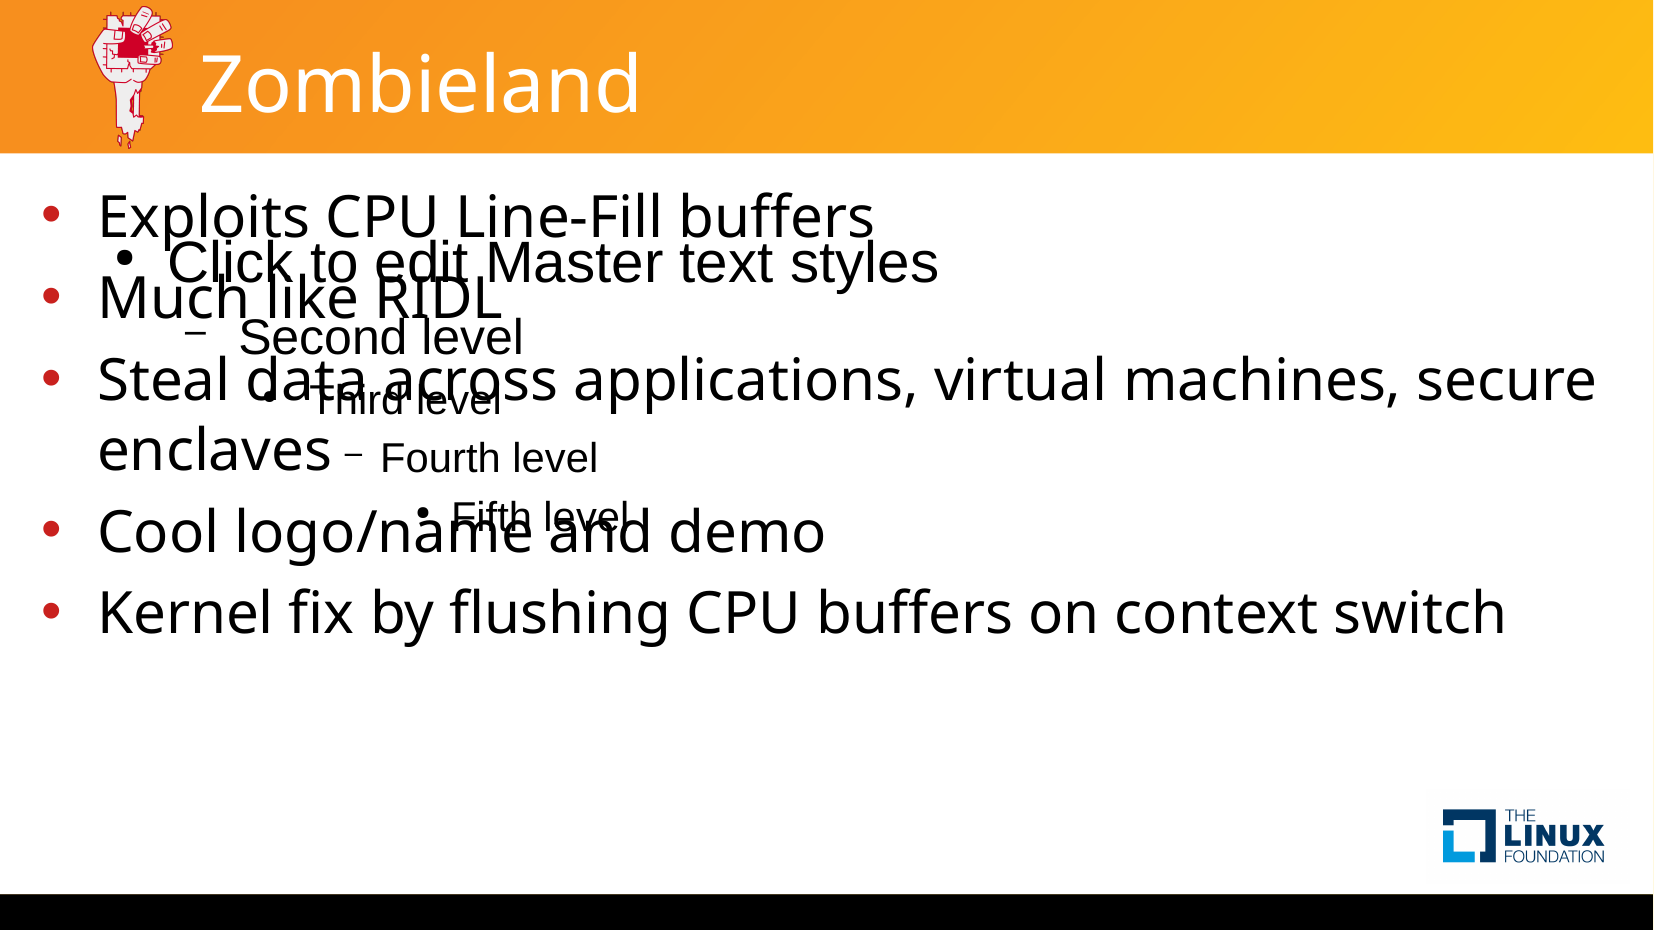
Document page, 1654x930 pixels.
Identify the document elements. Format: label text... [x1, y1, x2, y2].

title Zombieland [34, 8, 1551, 154]
picture [0, 0, 1654, 930]
list Exploits CPU Line-Fill buffers Much like RIDL Steal data across applications, virtual machines, secure enclaves Cool logo/name and demo Kernel fix by flushing CPU buffers on context switch [25, 171, 1651, 786]
picture [1420, 786, 1630, 887]
